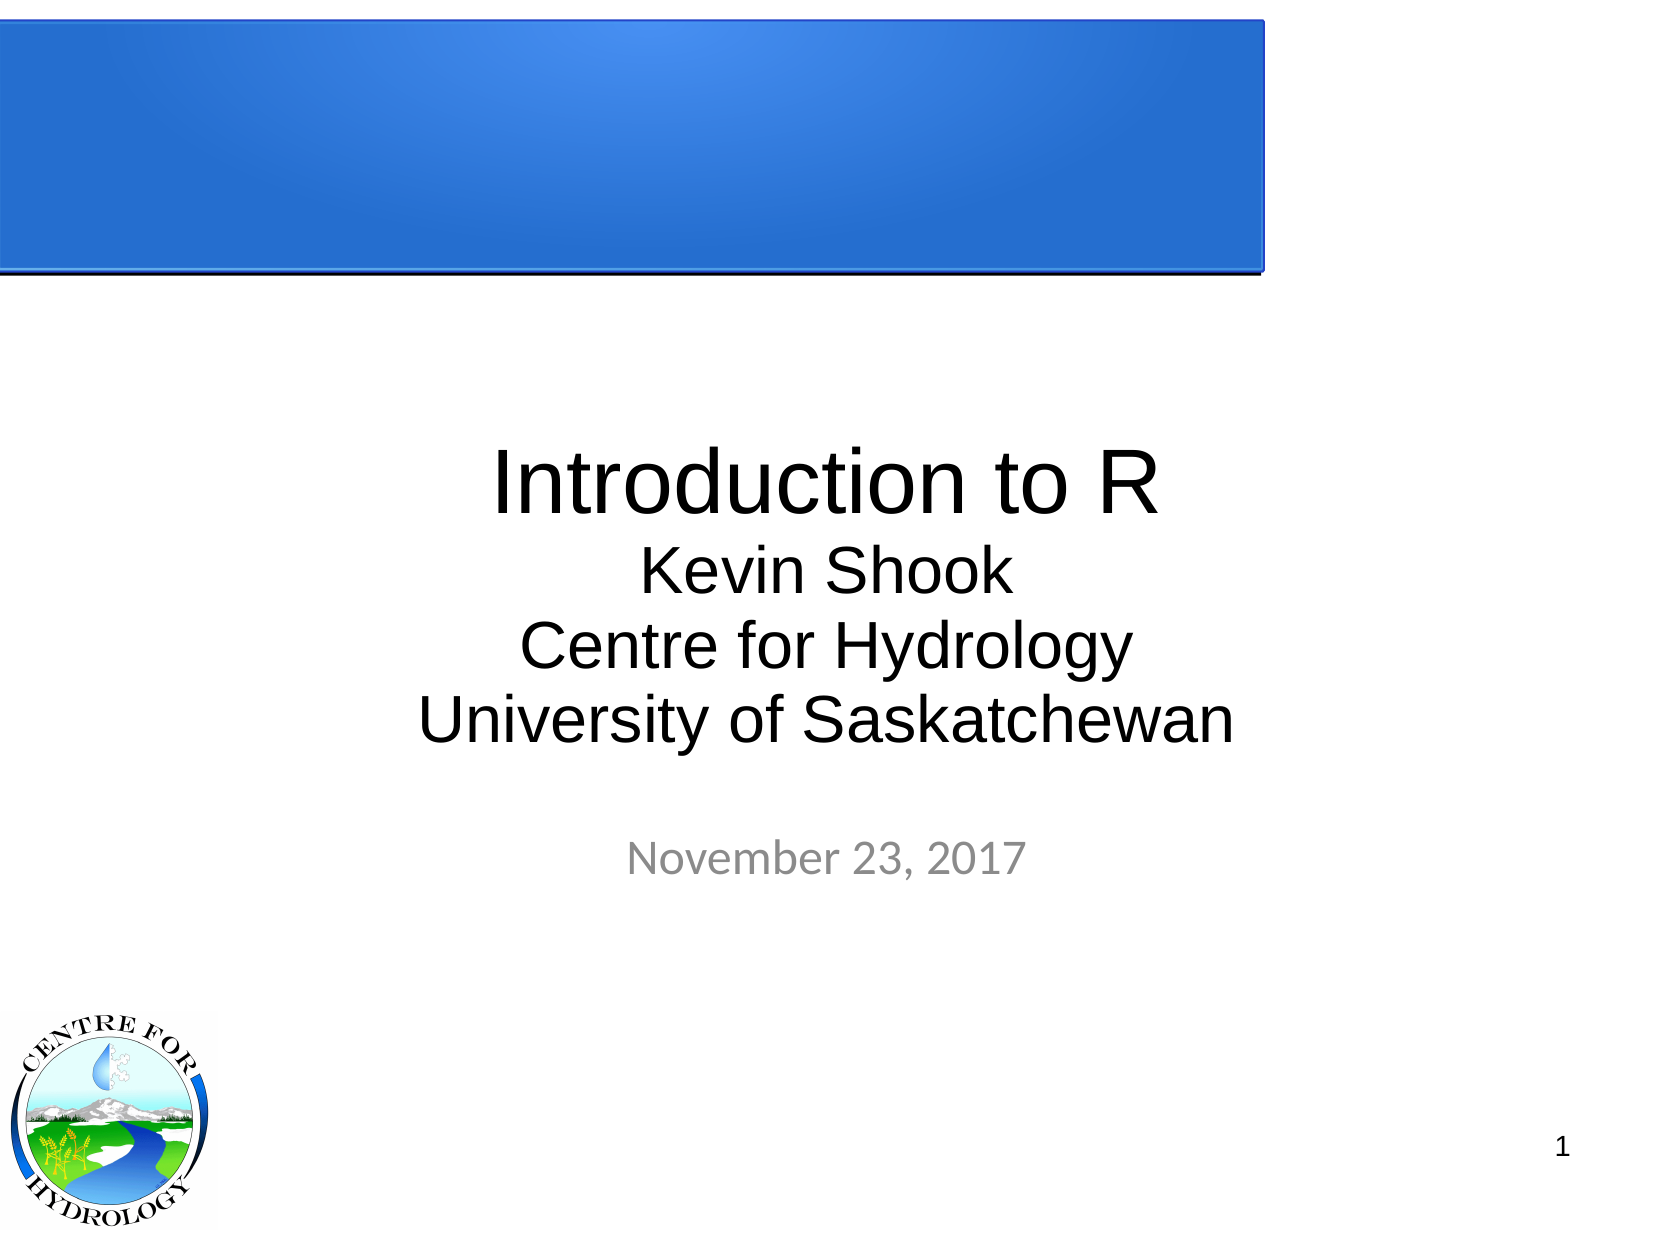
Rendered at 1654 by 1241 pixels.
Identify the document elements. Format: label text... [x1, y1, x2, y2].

subtitle Introduction to R Kevin Shook Centre for Hydrology University of Saskatchewan November 23, 2017 [82, 299, 1571, 1019]
picture [0, 1011, 218, 1230]
